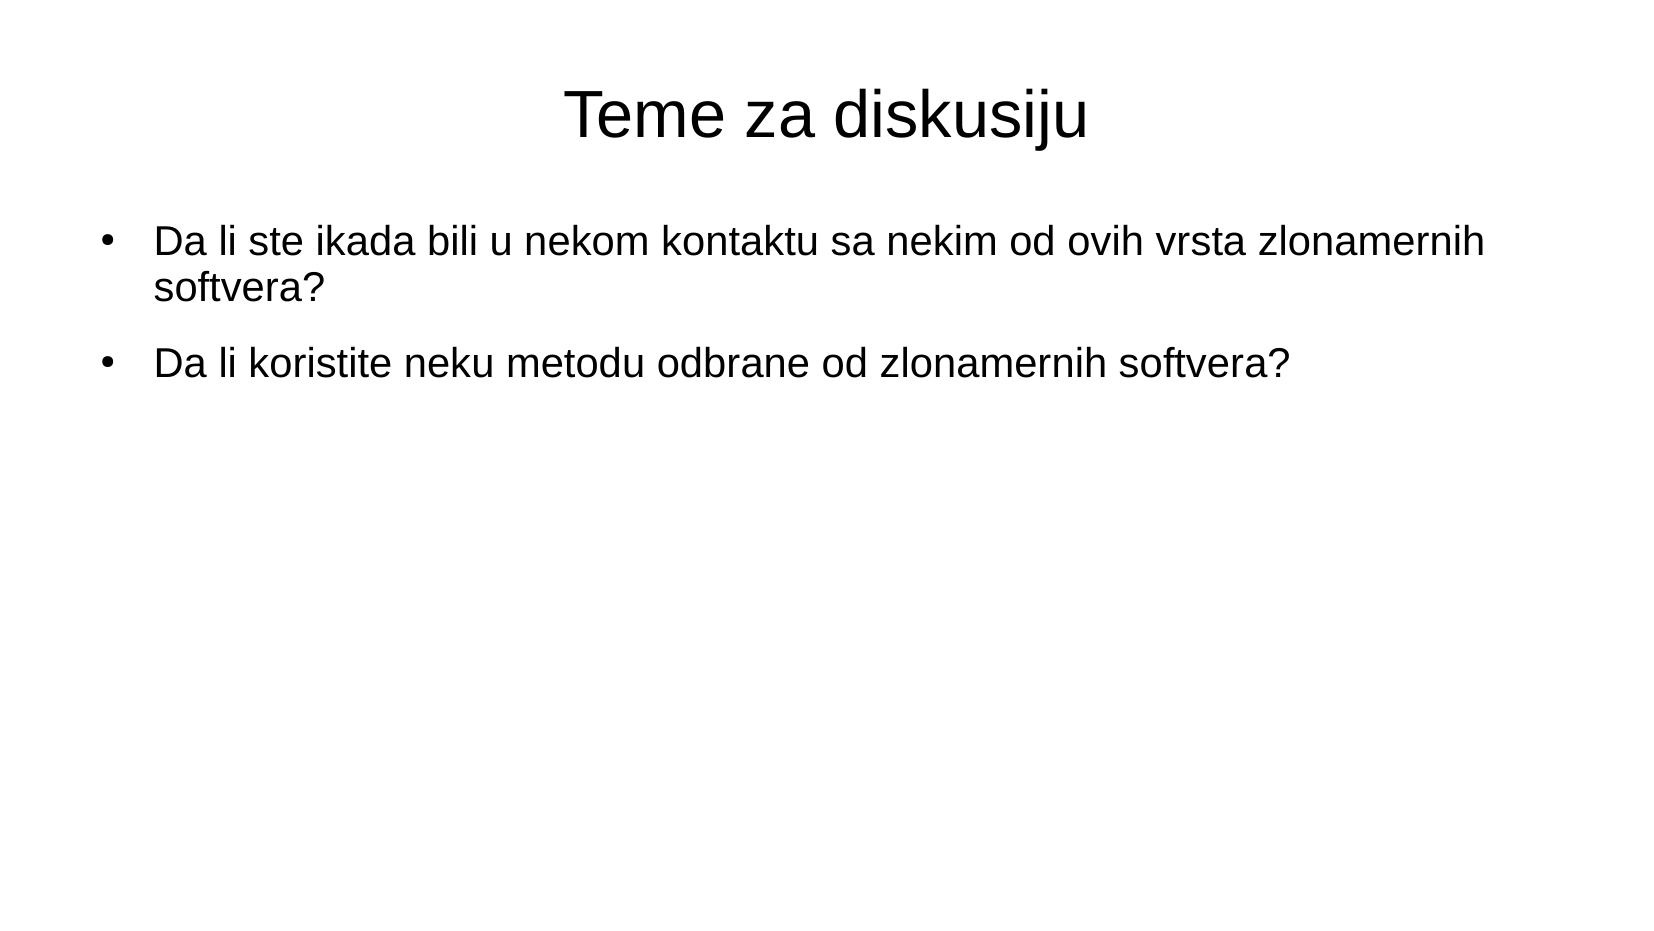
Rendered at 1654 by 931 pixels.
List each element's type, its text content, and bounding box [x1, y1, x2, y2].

list Da li ste ikada bili u nekom kontaktu sa nekim od ovih vrsta zlonamernih softvera? Da li koristite neku metodu odbrane od zlonamernih softvera? [82, 217, 1571, 758]
title Teme za diskusiju [82, 37, 1571, 193]
